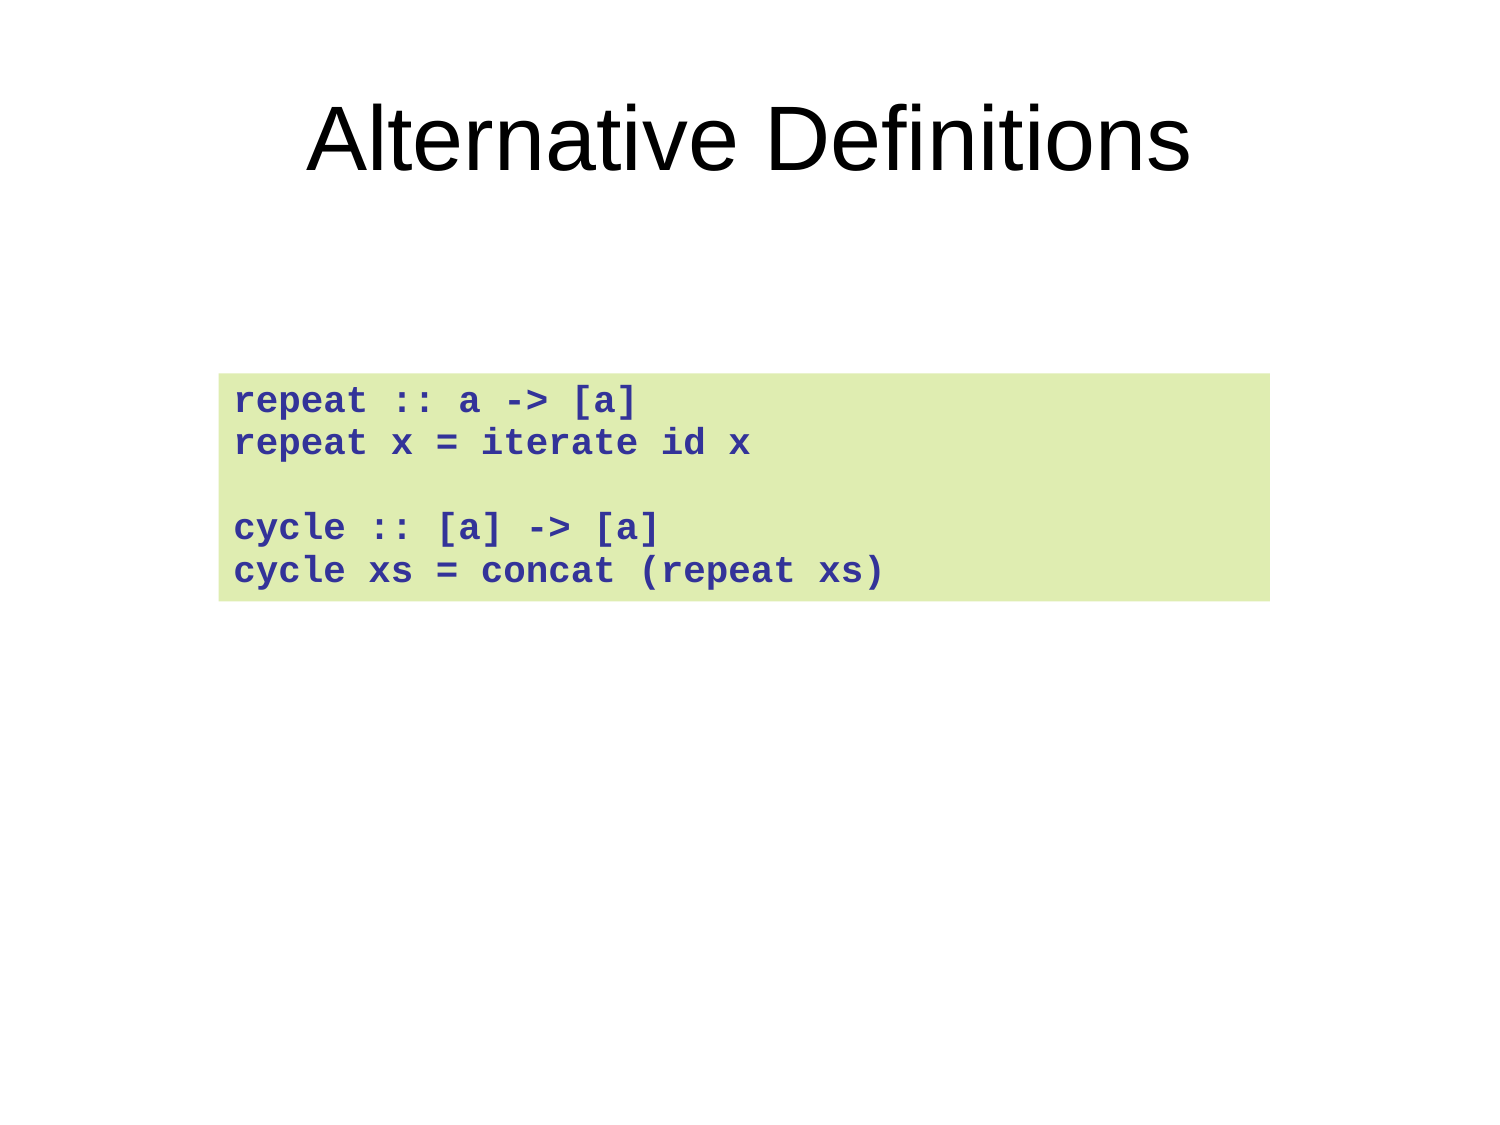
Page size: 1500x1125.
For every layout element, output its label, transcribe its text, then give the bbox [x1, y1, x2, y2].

title Alternative Definitions [75, 45, 1426, 233]
text_box repeat :: a -> [a] repeat x = iterate id x cycle :: [a] -> [a] cycle xs = concat (repeat xs) [218, 373, 1270, 602]
